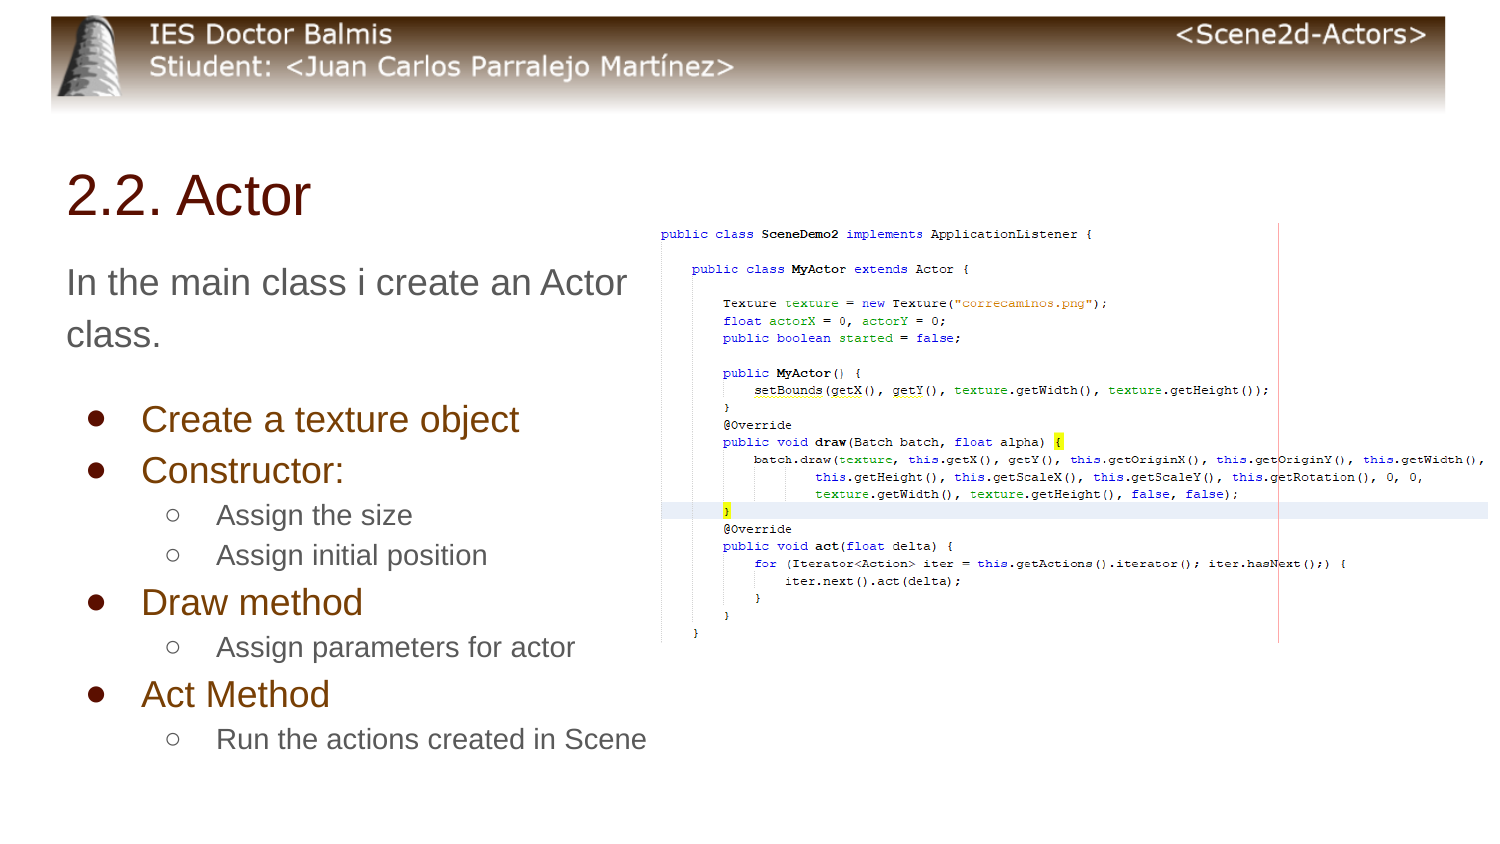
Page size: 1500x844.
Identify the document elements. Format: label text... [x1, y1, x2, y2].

title 2.2. Actor [51, 142, 1449, 236]
picture [51, 9, 1449, 120]
picture [657, 223, 1488, 643]
list In the main class i create an Actor class. Create a texture object Constructor: Assign the size Assign initial position Draw method Assign parameters for actor Act Method Run the actions created in Scene [51, 236, 685, 797]
